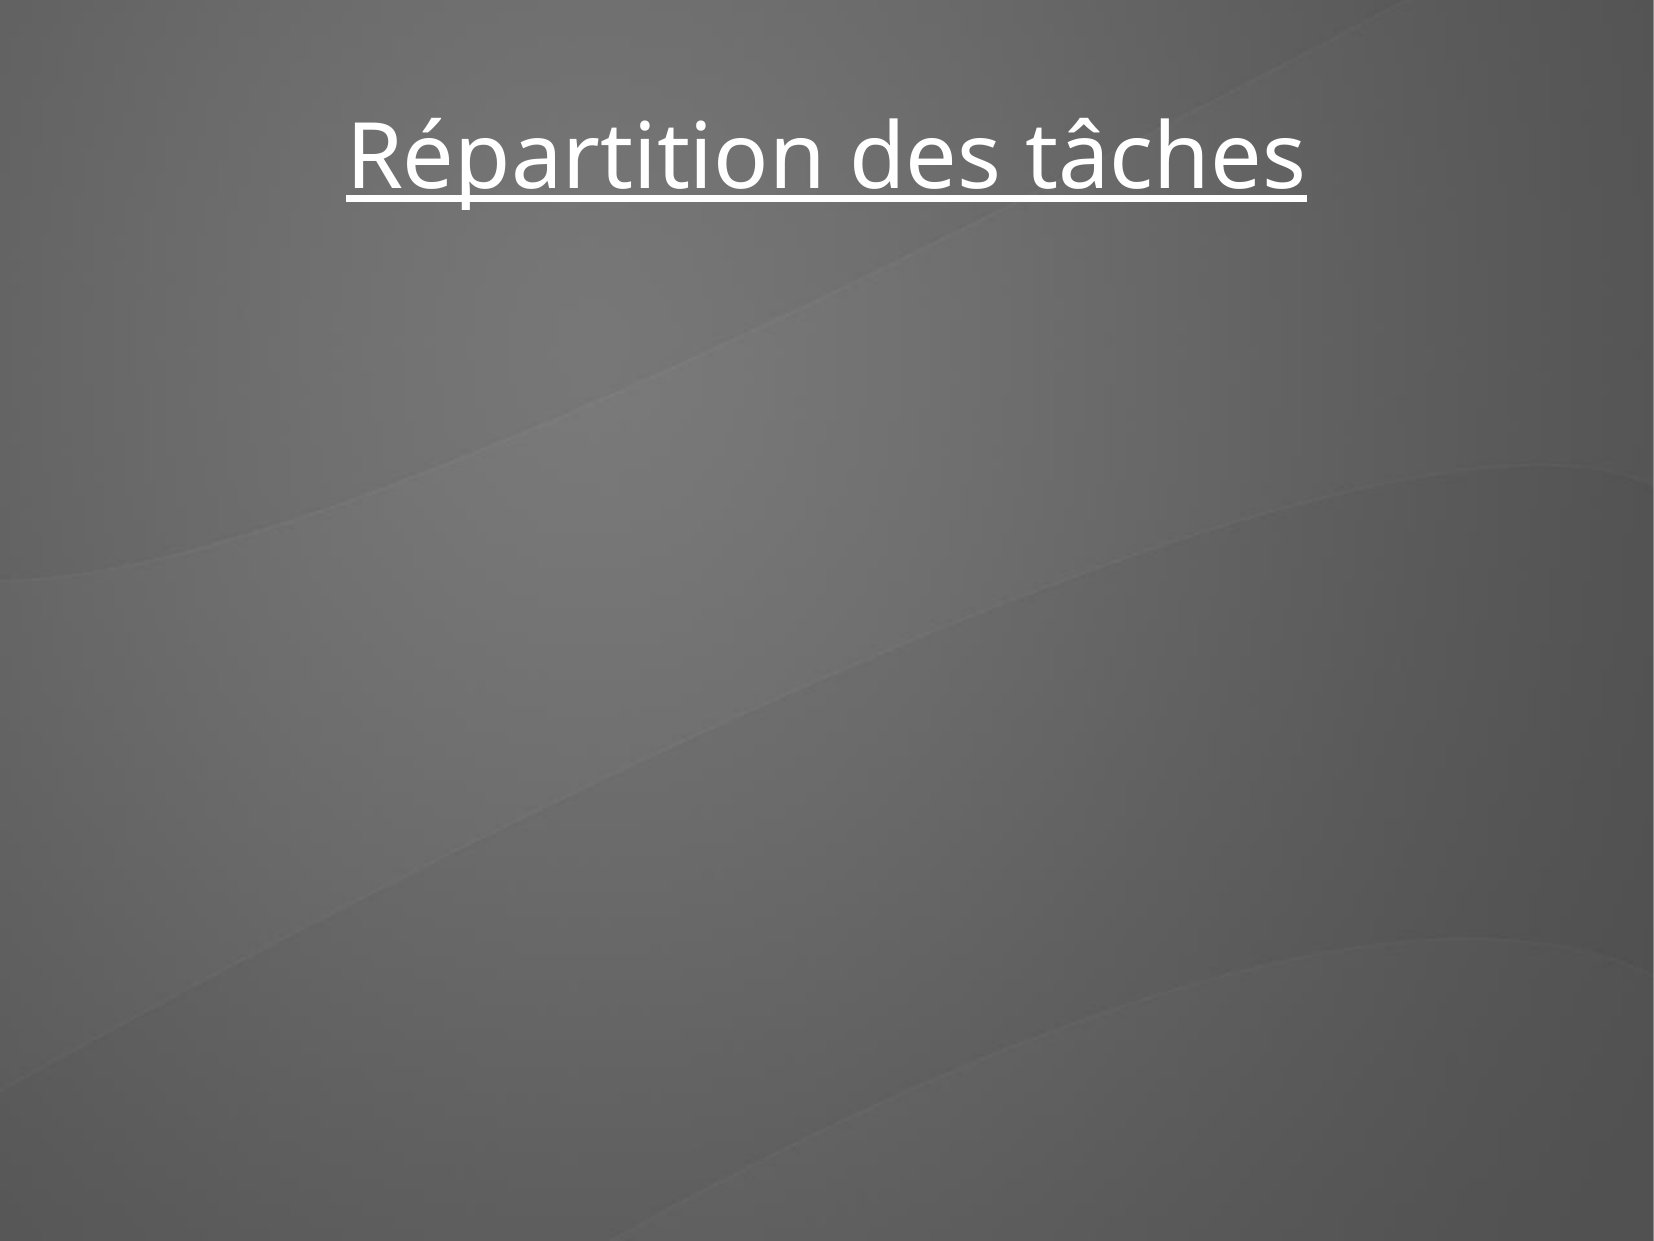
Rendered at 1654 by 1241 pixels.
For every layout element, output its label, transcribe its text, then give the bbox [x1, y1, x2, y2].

picture [0, 0, 1654, 1241]
title Répartition des tâches [82, 49, 1571, 257]
